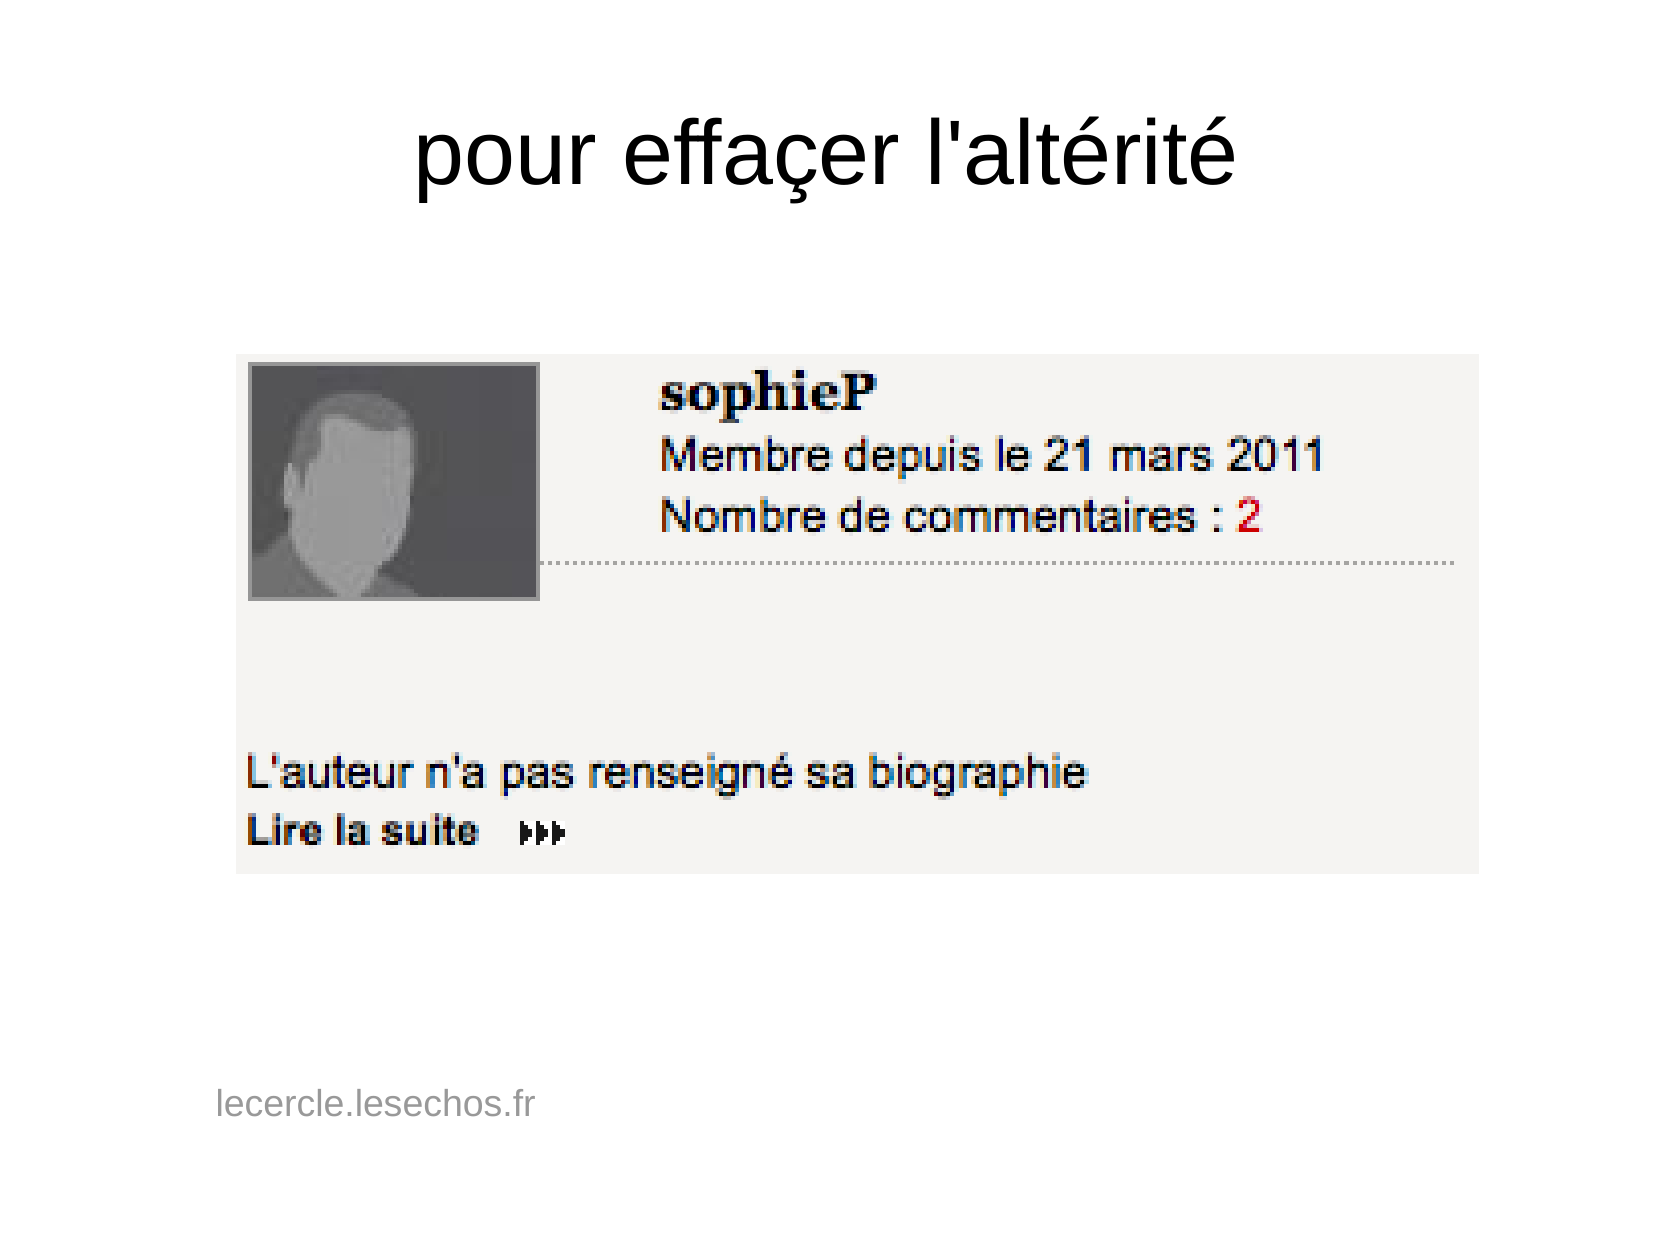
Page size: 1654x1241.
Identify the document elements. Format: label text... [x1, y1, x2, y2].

picture [236, 354, 1479, 875]
title pour effaçer l'altérité [82, 49, 1571, 257]
text_box lecercle.lesechos.fr [200, 1074, 552, 1132]
